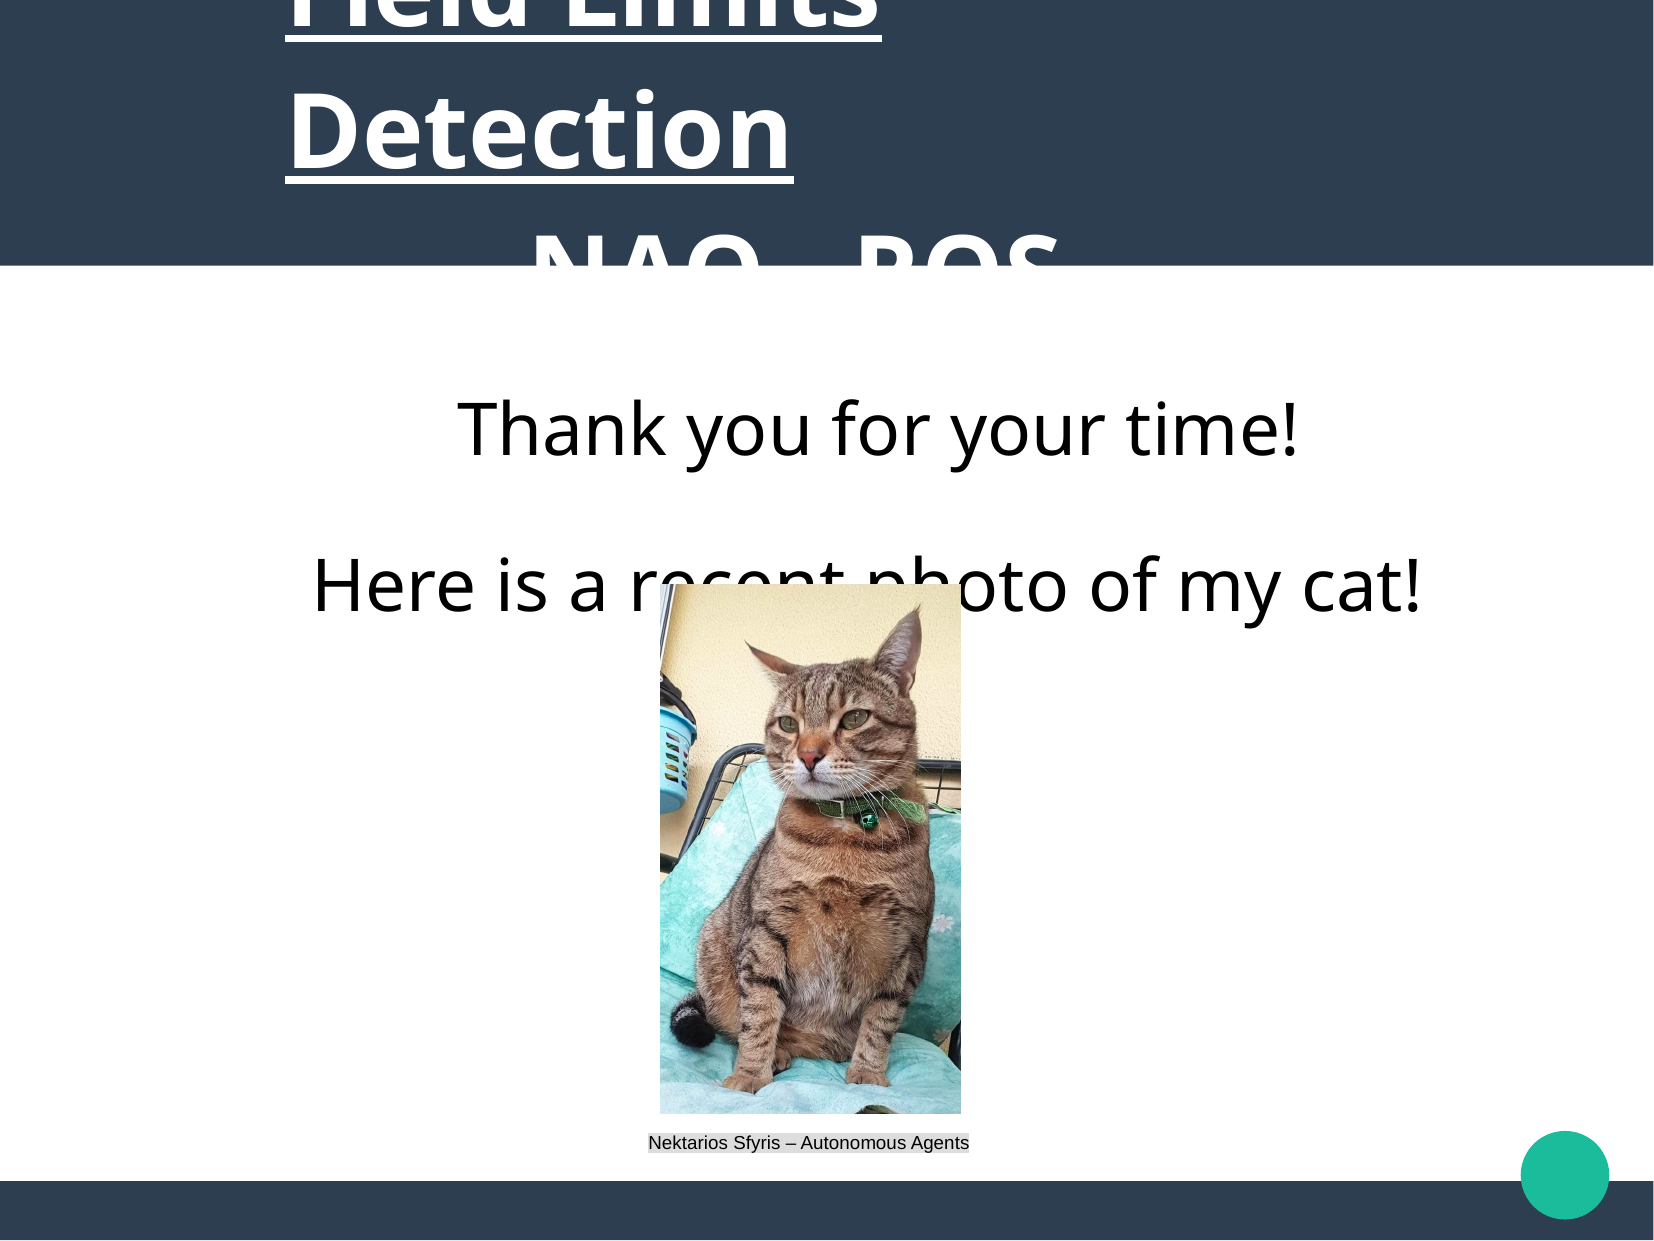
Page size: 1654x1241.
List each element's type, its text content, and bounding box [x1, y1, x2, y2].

title Field Limits Detection NAO - ROS [285, 13, 1396, 243]
picture [660, 584, 961, 1114]
text_box Thank you for your time! Here is a recent photo of my cat! [15, 285, 1636, 1171]
